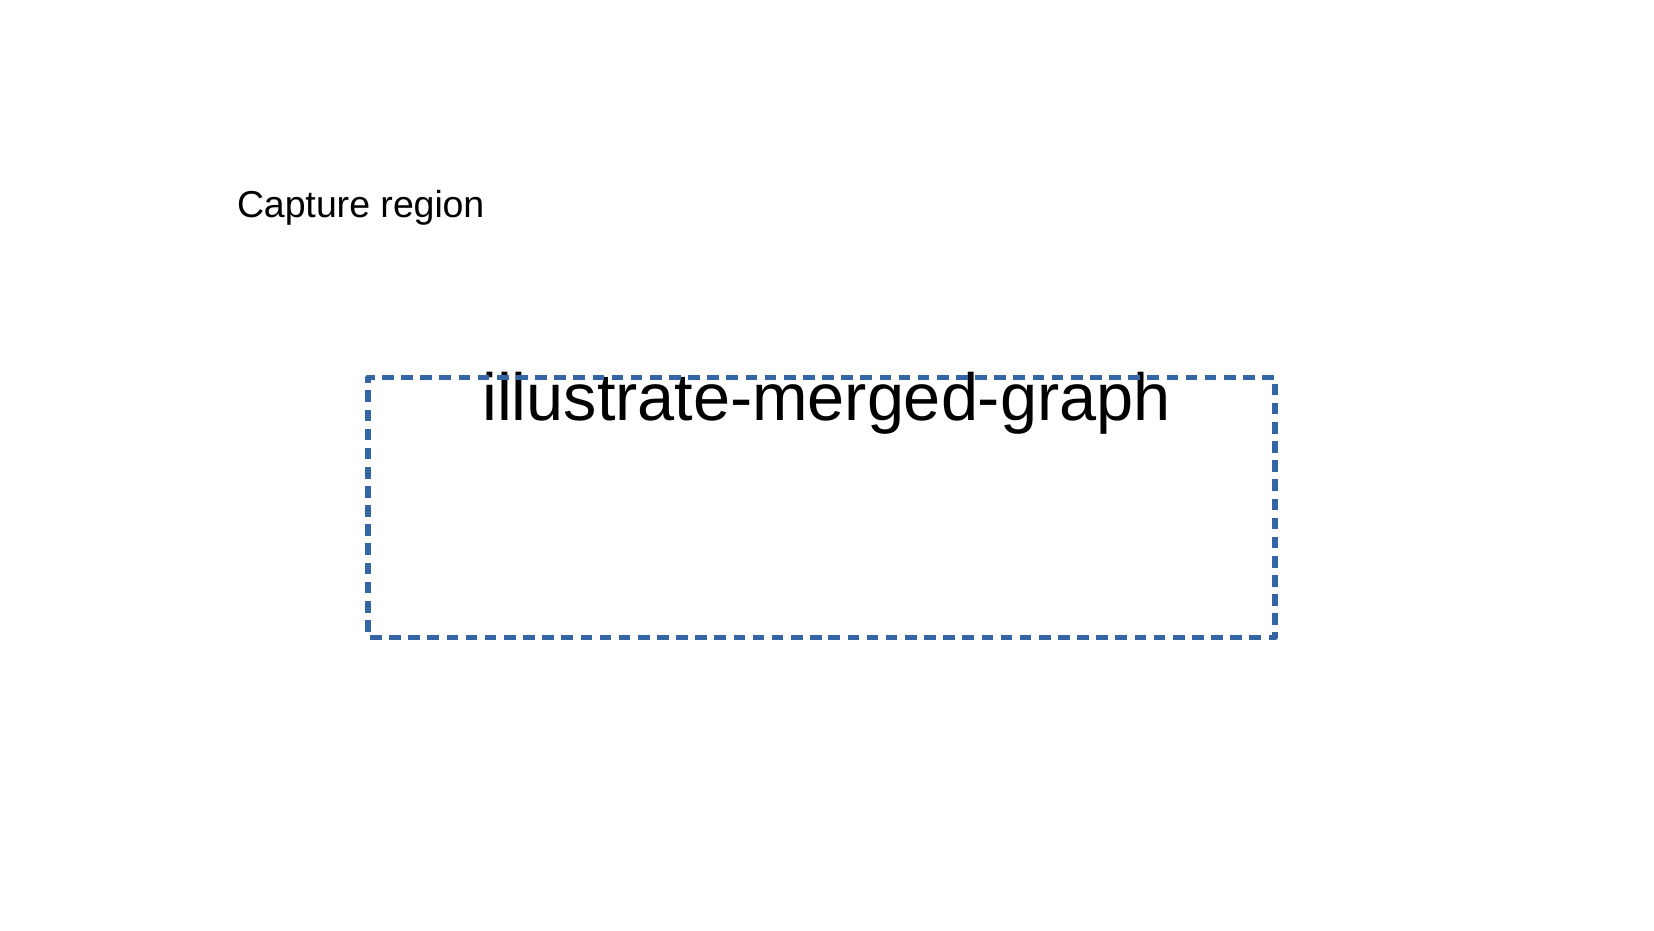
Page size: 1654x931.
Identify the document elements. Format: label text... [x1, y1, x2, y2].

text_box Capture region [222, 175, 500, 233]
subtitle illustrate-merged-graph [82, 37, 1571, 757]
